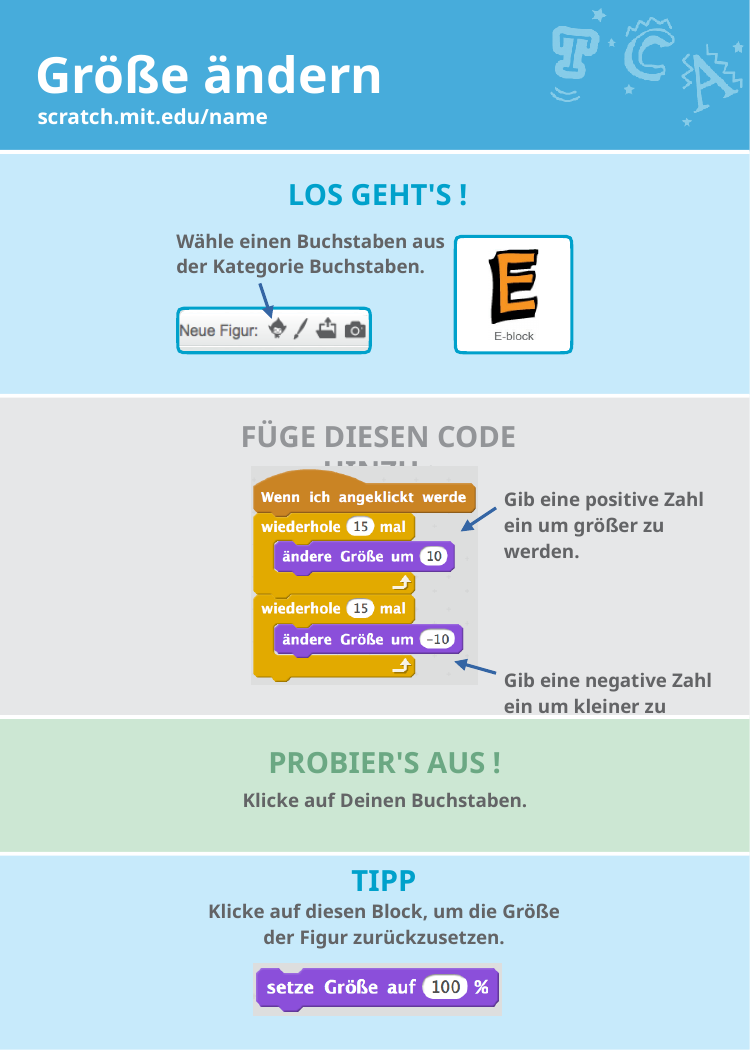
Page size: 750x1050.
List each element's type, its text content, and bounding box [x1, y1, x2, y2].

text_box PROBIER'S AUS ! Klicke auf Deinen Buchstaben. TIPP Klicke auf diesen Block, um die Größe der Figur zurückzusetzen. [200, 744, 567, 955]
text_box [0, 0, 750, 1050]
picture [253, 963, 502, 1016]
picture [180, 316, 368, 345]
text_box FÜGE DIESEN CODE HINZU : [188, 418, 567, 453]
text_box Gib eine positive Zahl ein um größer zu werden. Gib eine negative Zahl ein um kleiner zu werden. [501, 484, 727, 674]
text_box Größe ändern scratch.mit.edu/name [35, 43, 715, 219]
picture [251, 466, 478, 685]
text_box LOS GEHT'S ! Wähle einen Buchstaben aus der Kategorie Buchstaben. [174, 176, 508, 278]
